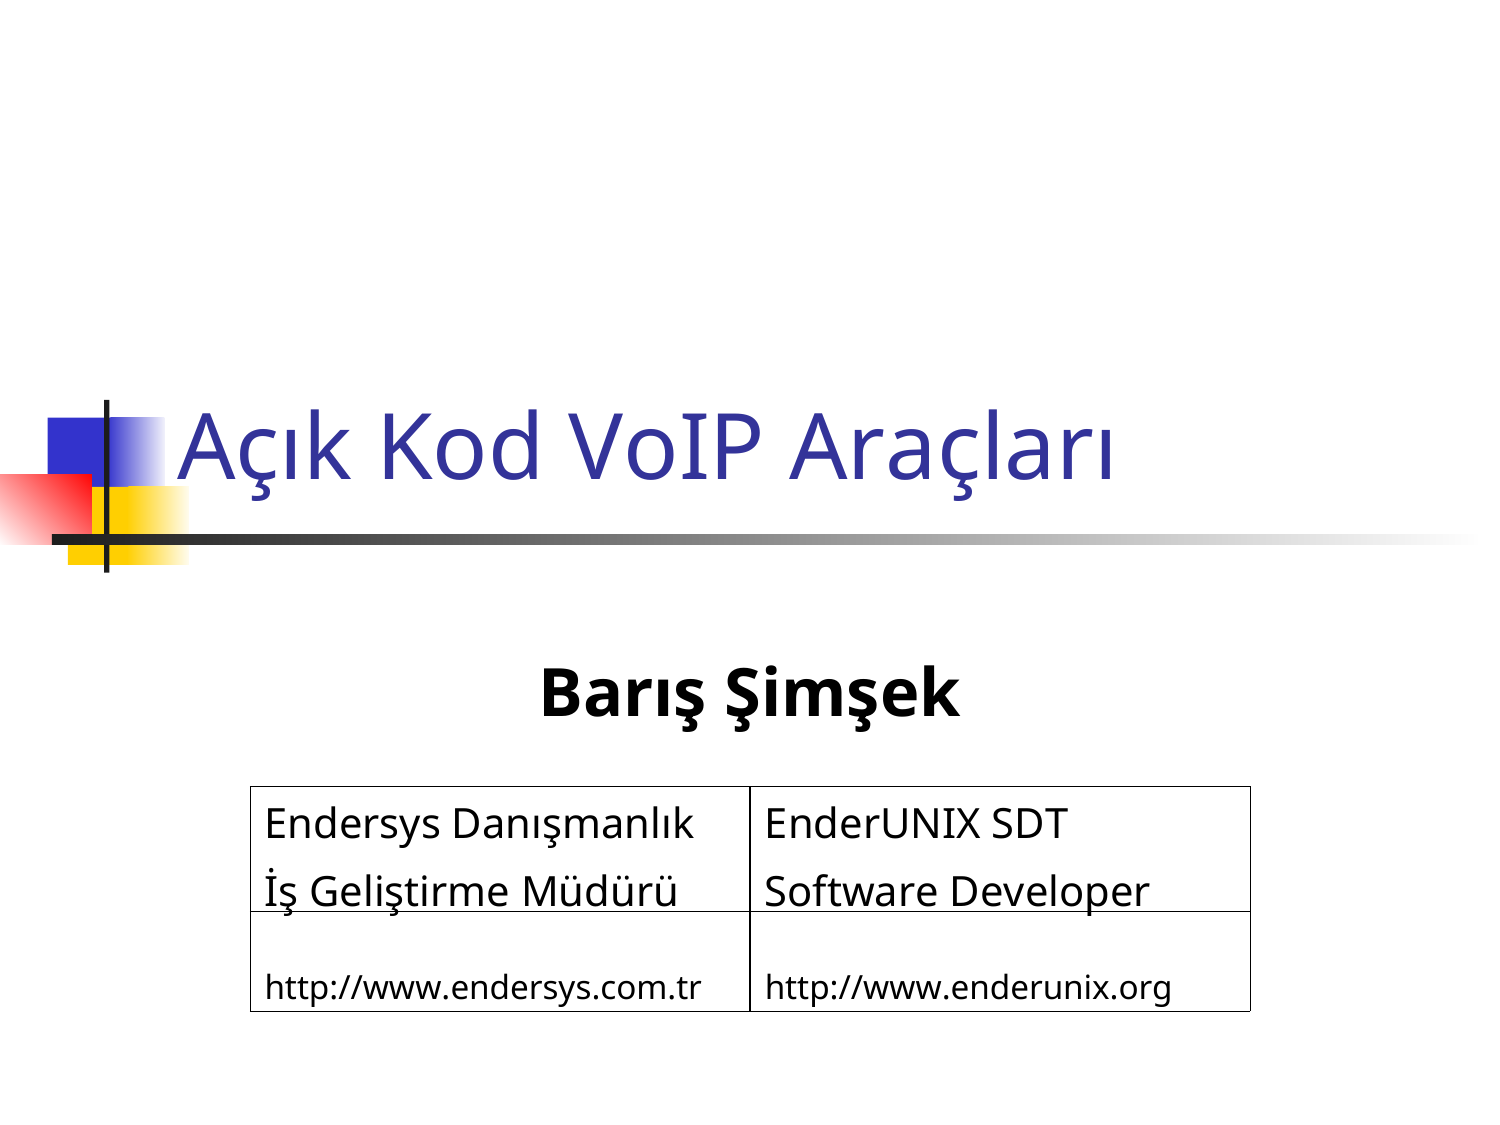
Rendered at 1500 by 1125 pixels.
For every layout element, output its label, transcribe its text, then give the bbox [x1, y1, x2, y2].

text_box http://www.enderunix.org [751, 912, 1250, 1011]
text_box Endersys Danışmanlık İş Geliştirme Müdürü [251, 787, 749, 911]
text_box EnderUNIX SDT Software Developer [751, 787, 1250, 911]
subtitle Barış Şimşek [225, 637, 1276, 740]
title Açık Kod VoIP Araçları [162, 274, 1438, 515]
text_box http://www.endersys.com.tr [251, 912, 749, 1011]
